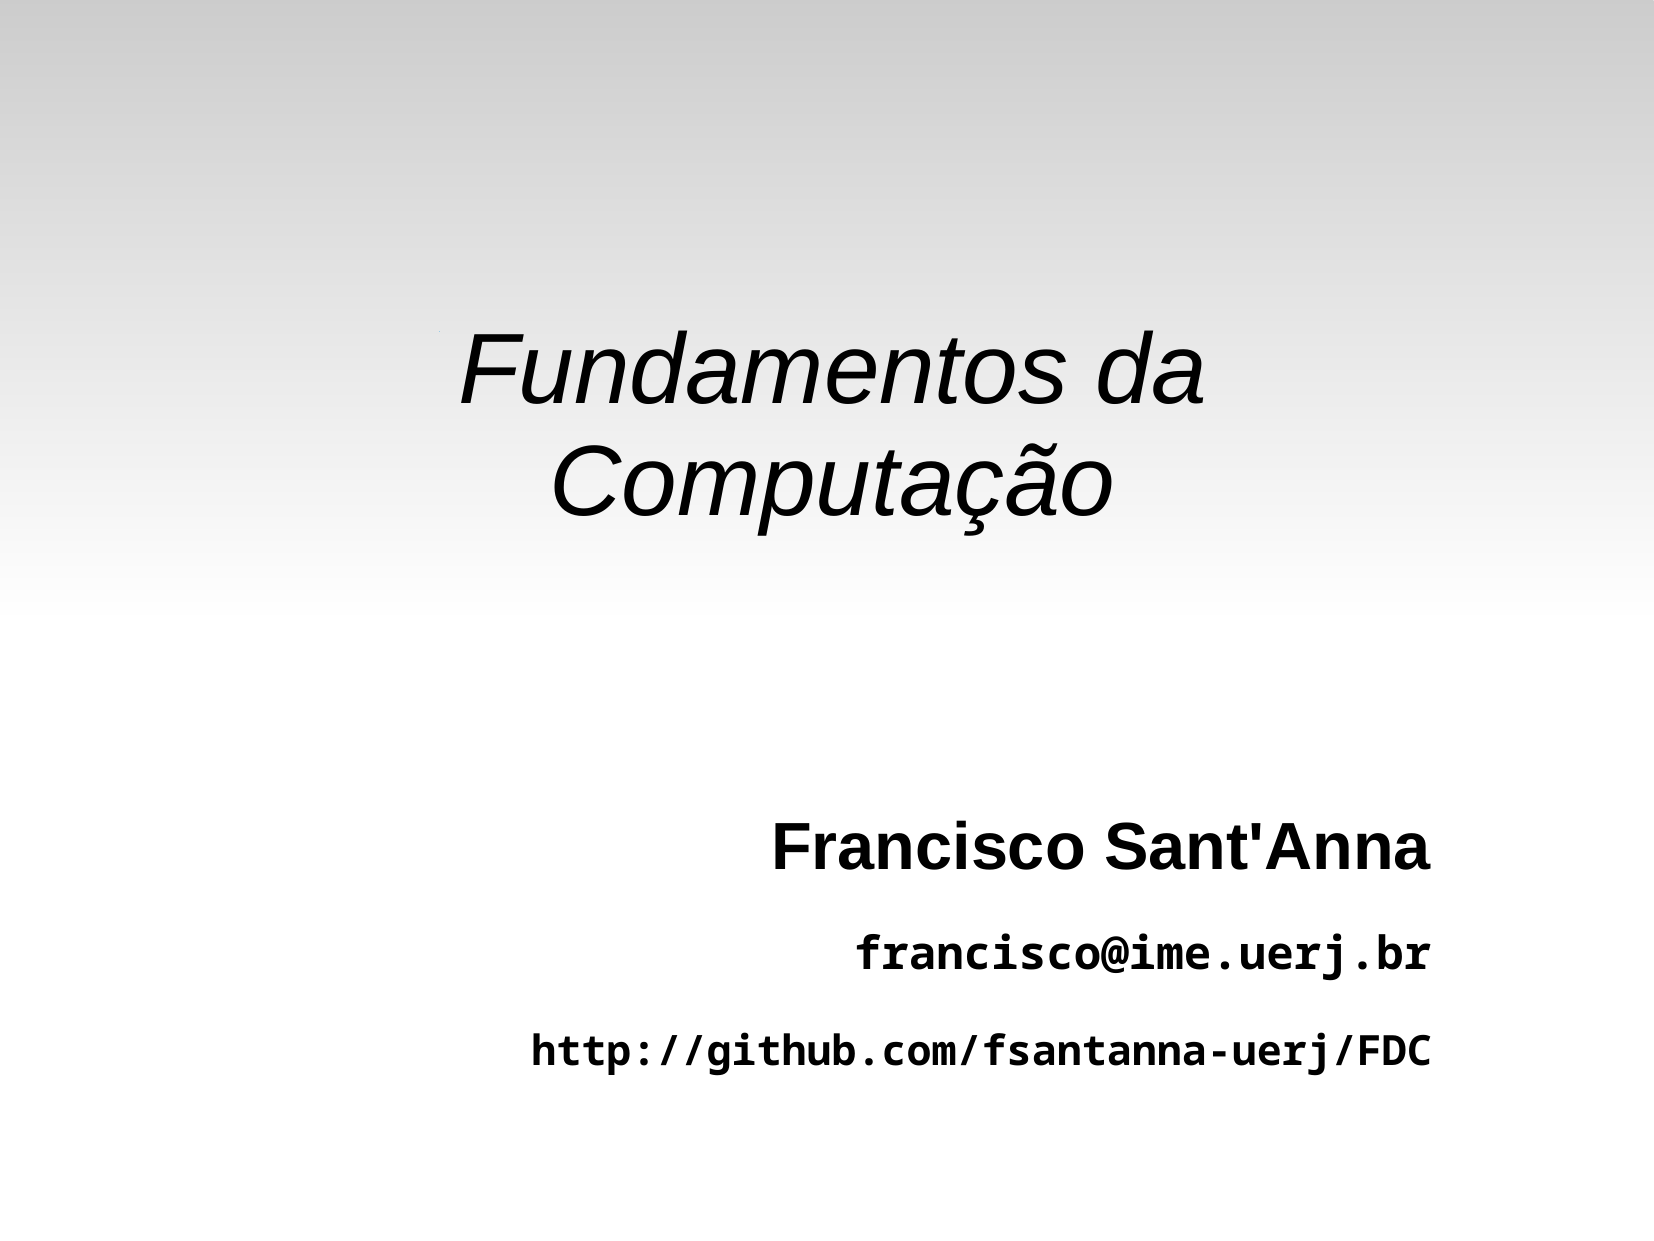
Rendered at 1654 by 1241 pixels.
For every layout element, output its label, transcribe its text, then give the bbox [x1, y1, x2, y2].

text_box Francisco Sant'Anna francisco@ime.uerj.br http://github.com/fsantanna-uerj/FDC [516, 801, 1447, 1065]
subtitle Fundamentos da Computação [88, 283, 1577, 567]
